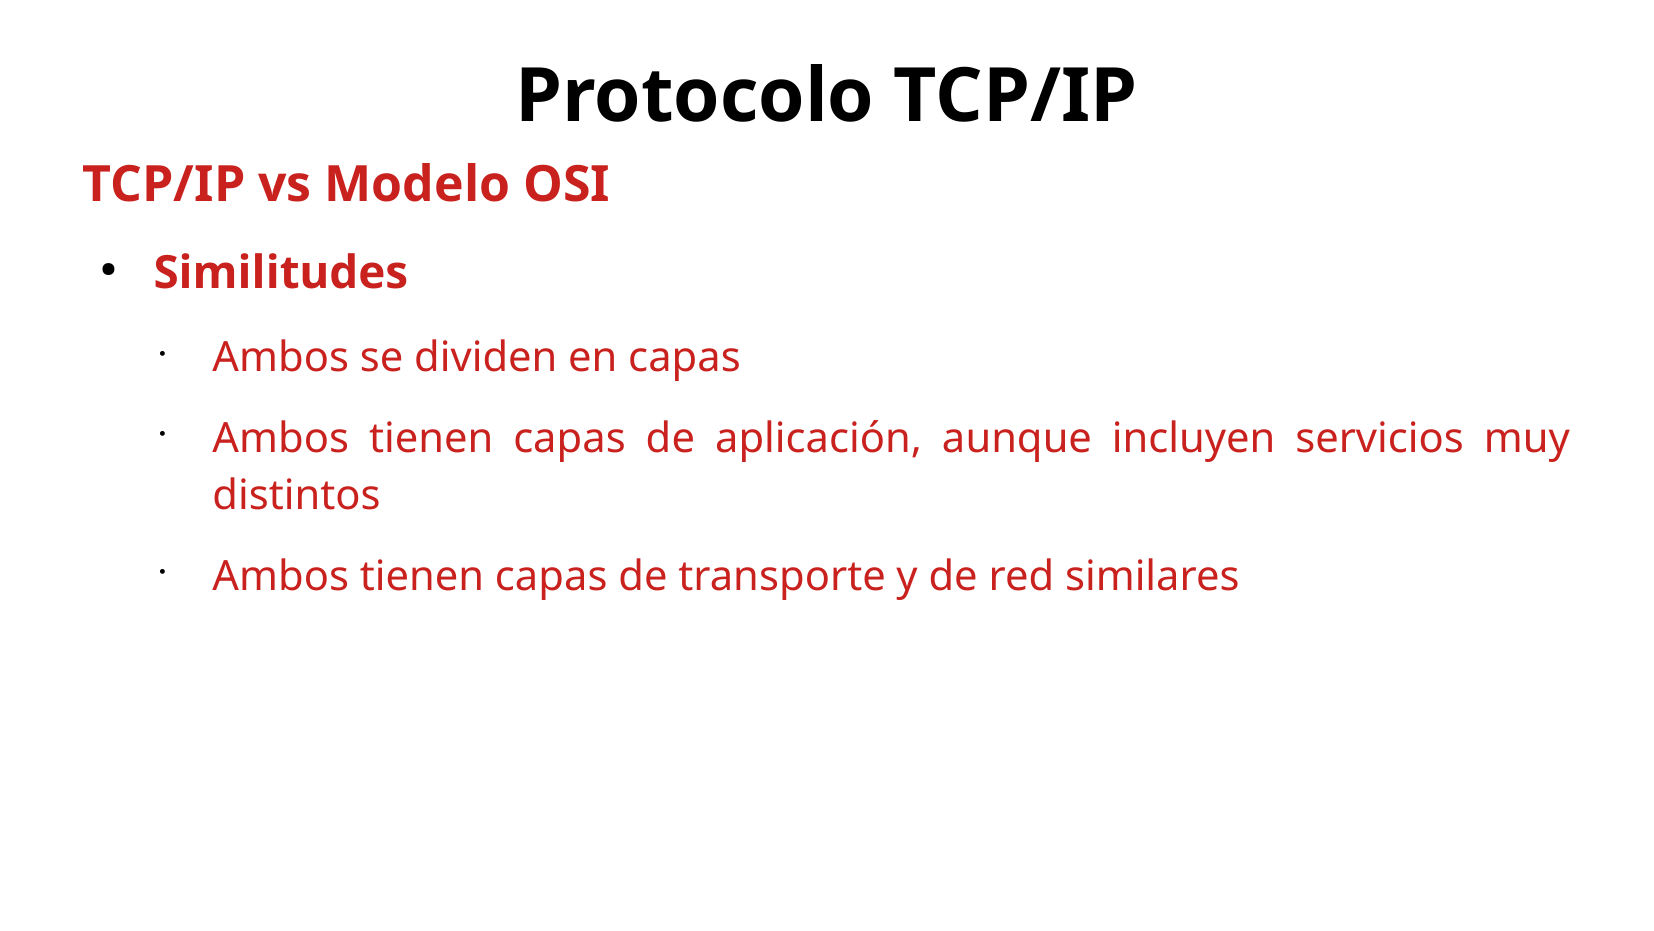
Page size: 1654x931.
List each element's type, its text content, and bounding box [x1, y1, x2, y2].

title Protocolo TCP/IP [82, 37, 1571, 147]
list TCP/IP vs Modelo OSI Similitudes Ambos se dividen en capas Ambos tienen capas de aplicación, aunque incluyen servicios muy distintos Ambos tienen capas de transporte y de red similares [82, 147, 1571, 857]
